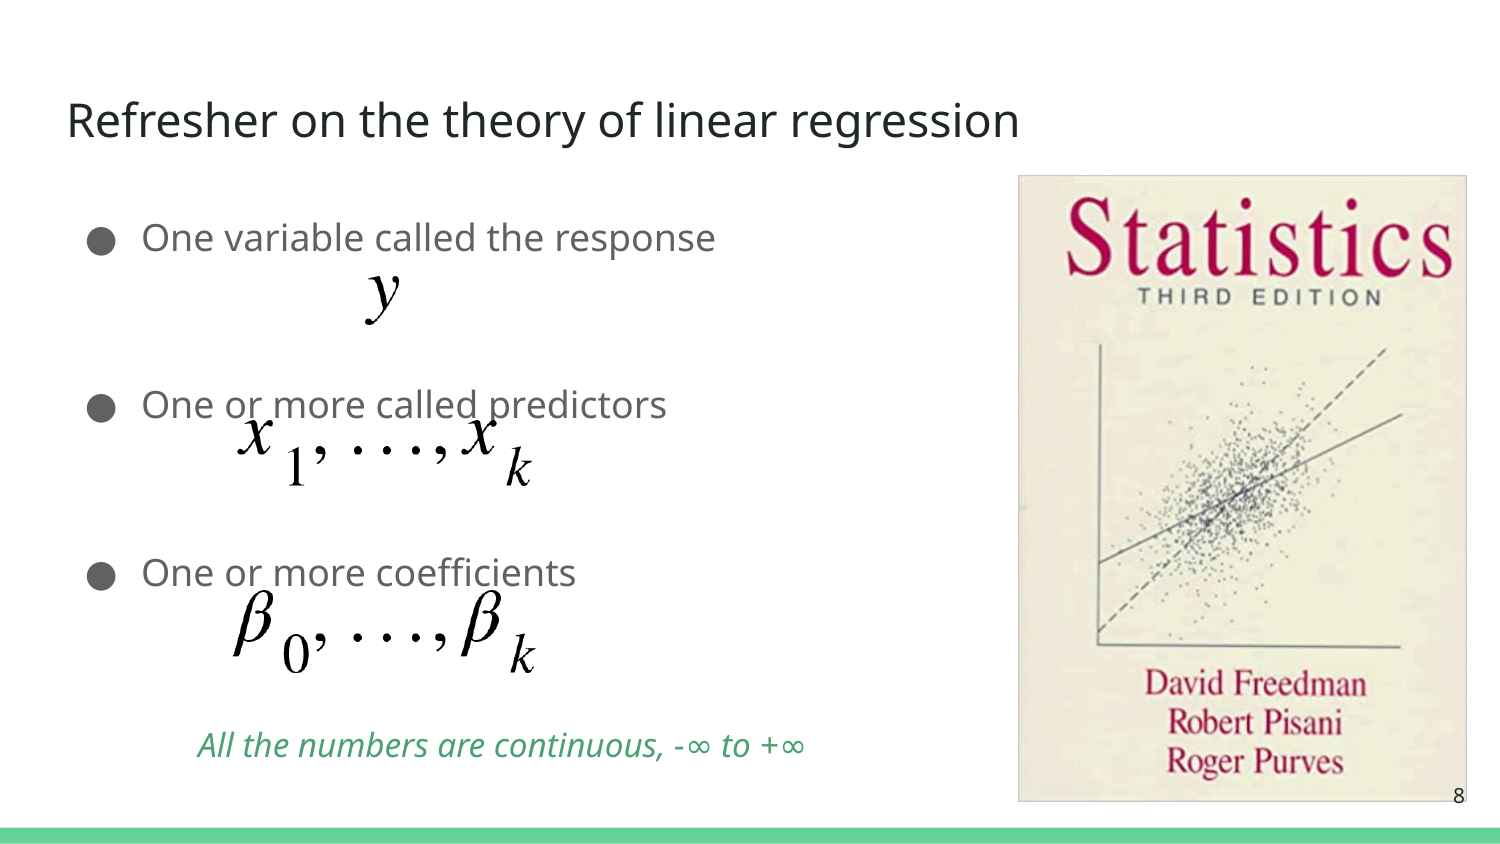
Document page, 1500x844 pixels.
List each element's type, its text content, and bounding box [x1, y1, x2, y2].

text_box All the numbers are continuous, -∞ to +∞ [70, 709, 935, 780]
title Refresher on the theory of linear regression [51, 72, 1449, 167]
list One variable called the response One or more called predictors One or more coefficients [51, 189, 1018, 750]
picture [1018, 175, 1467, 802]
picture [365, 276, 405, 325]
picture [237, 420, 533, 486]
picture [232, 590, 537, 673]
slide_number <number> [1389, 764, 1480, 830]
